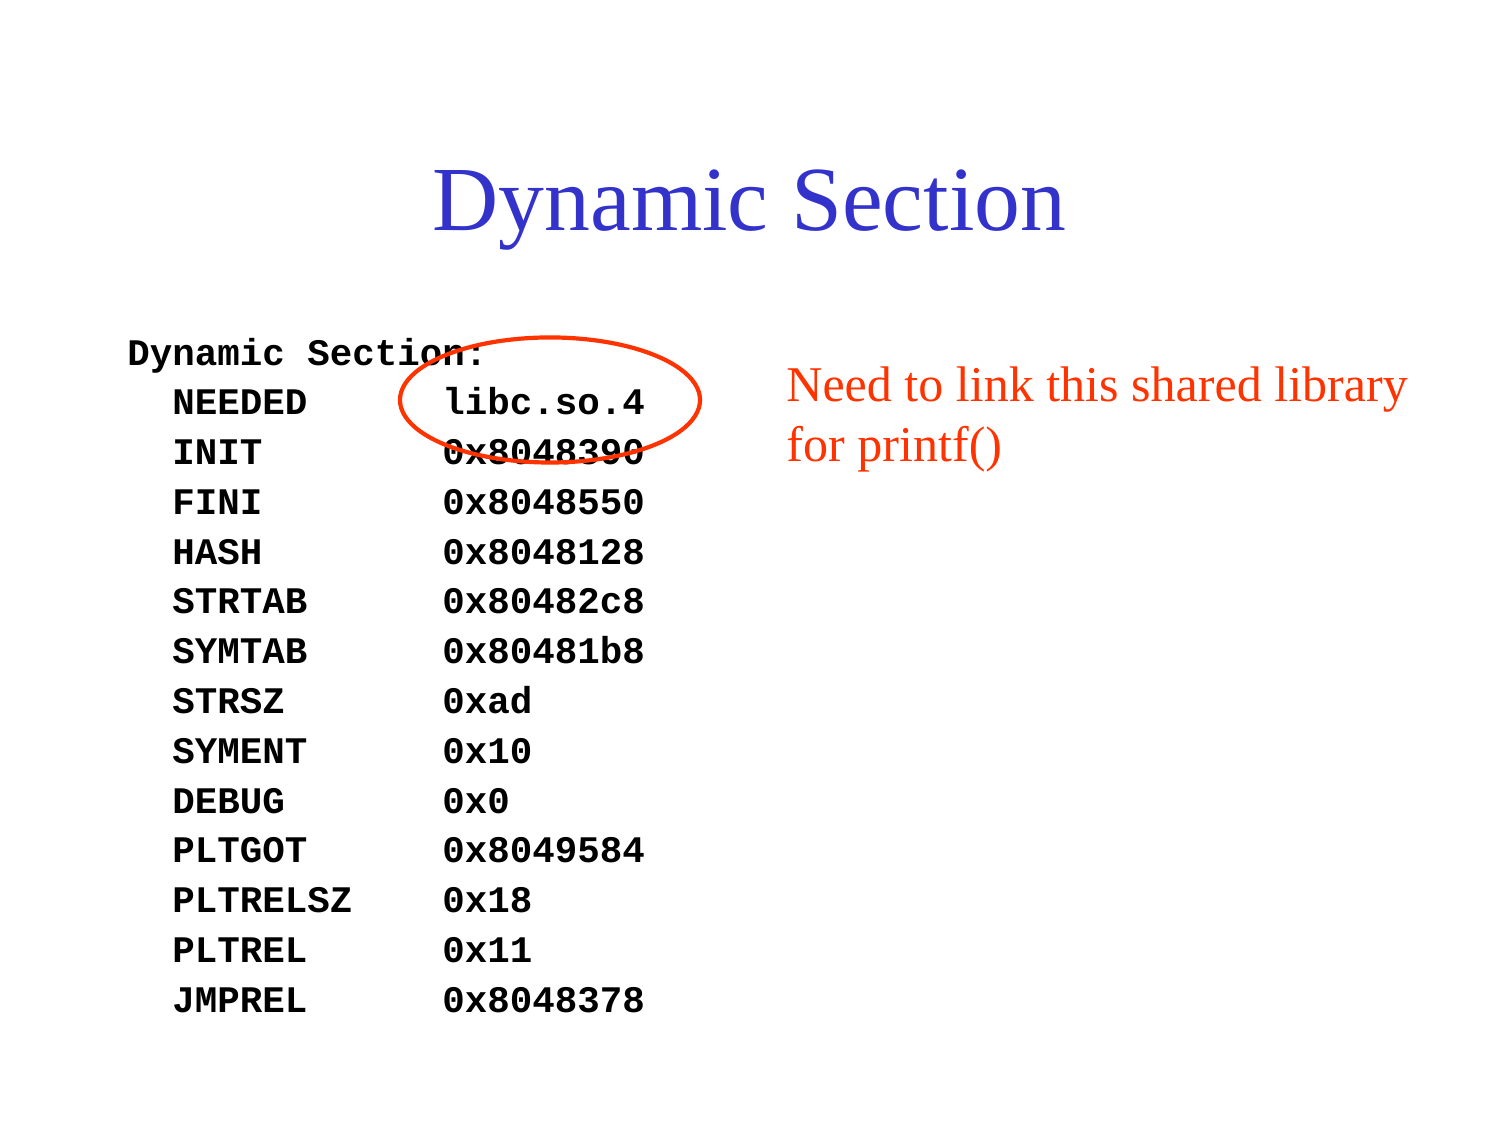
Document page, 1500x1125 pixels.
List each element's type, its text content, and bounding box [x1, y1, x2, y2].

text_box Dynamic Section [112, 99, 1388, 288]
text_box Need to link this shared library for printf() [771, 344, 1424, 480]
text_box Dynamic Section: NEEDED libc.so.4 INIT 0x8048390 FINI 0x8048550 HASH 0x8048128 STRTAB 0x80482c8 SYMTAB 0x80481b8 STRSZ 0xad SYMENT 0x10 DEBUG 0x0 PLTGOT 0x8049584 PLTRELSZ 0x18 PLTREL 0x11 JMPREL 0x8048378 [112, 324, 1388, 1000]
